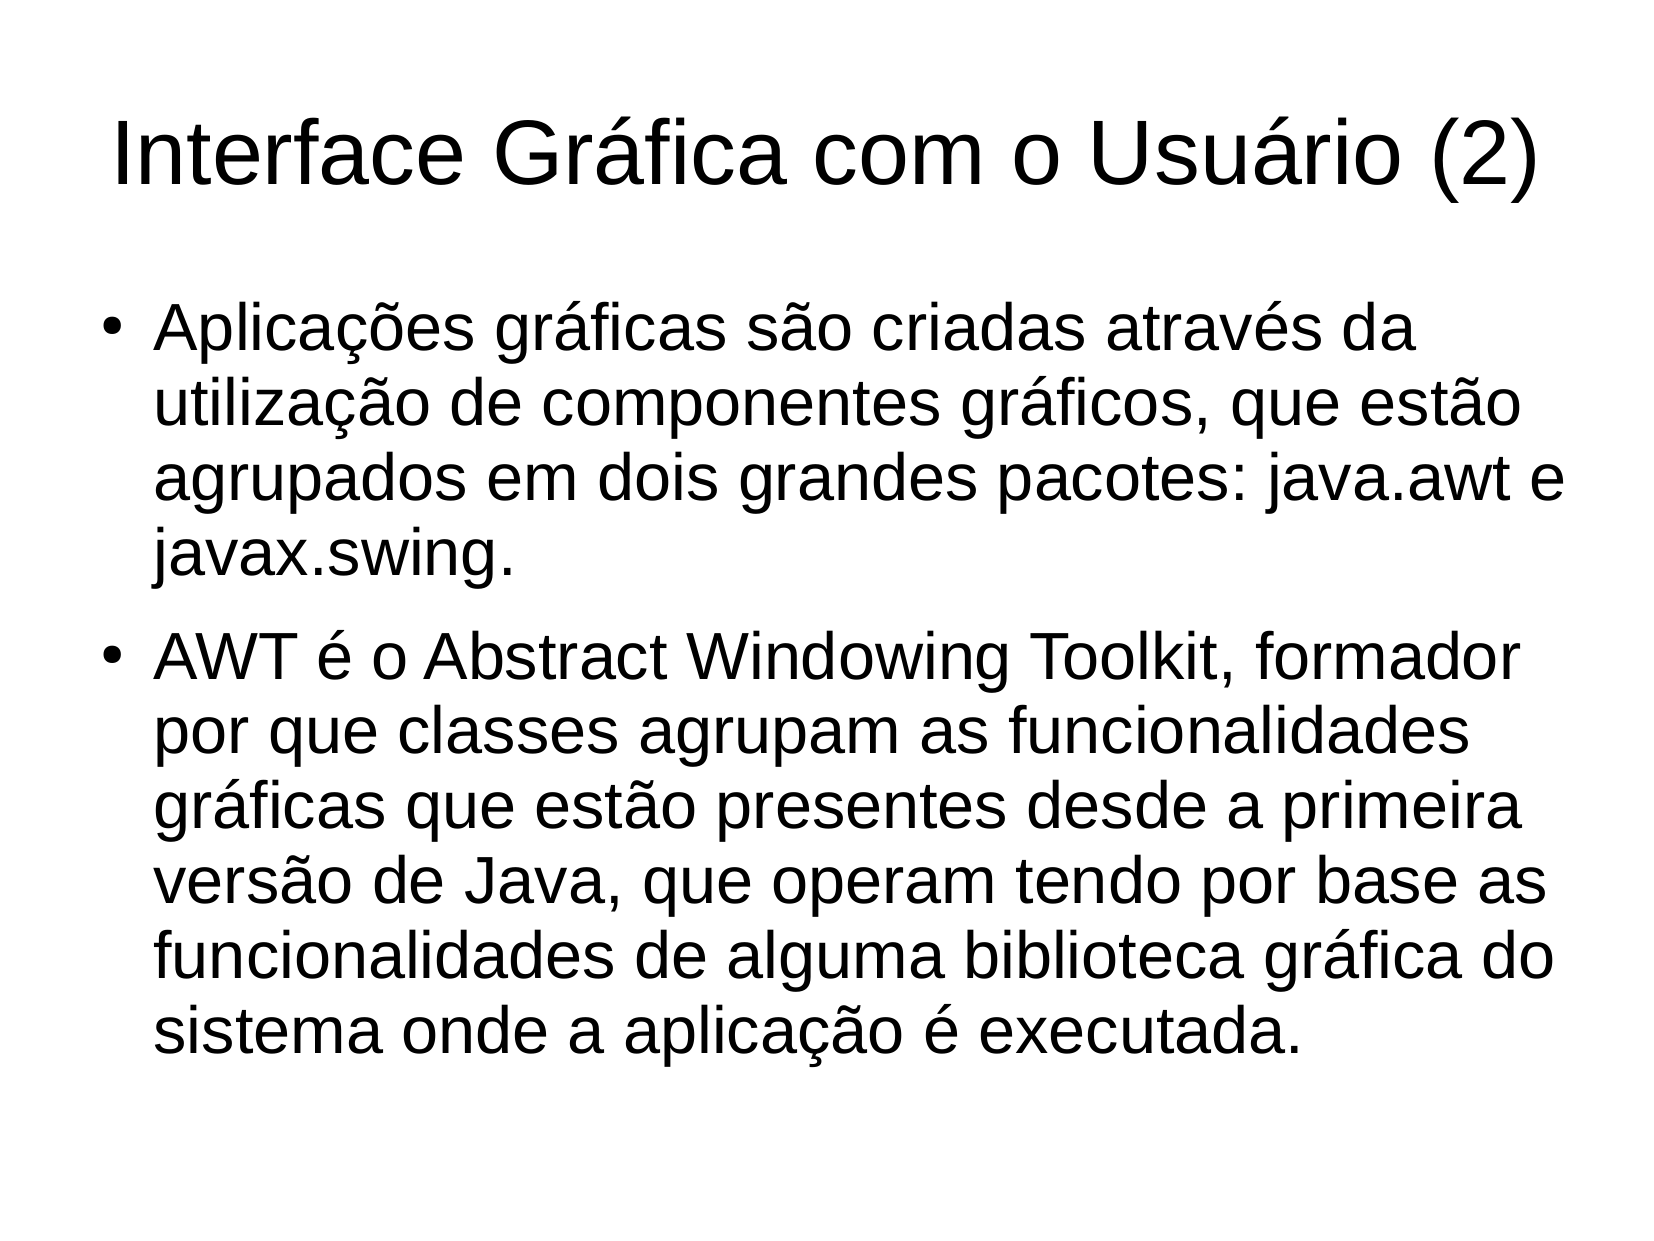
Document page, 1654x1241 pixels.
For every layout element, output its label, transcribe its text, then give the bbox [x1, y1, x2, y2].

list Aplicações gráficas são criadas através da utilização de componentes gráficos, que estão agrupados em dois grandes pacotes: java.awt e javax.swing. AWT é o Abstract Windowing Toolkit, formador por que classes agrupam as funcionalidades gráficas que estão presentes desde a primeira versão de Java, que operam tendo por base as funcionalidades de alguma biblioteca gráfica do sistema onde a aplicação é executada. [82, 290, 1571, 1241]
title Interface Gráfica com o Usuário (2) [82, 49, 1571, 257]
